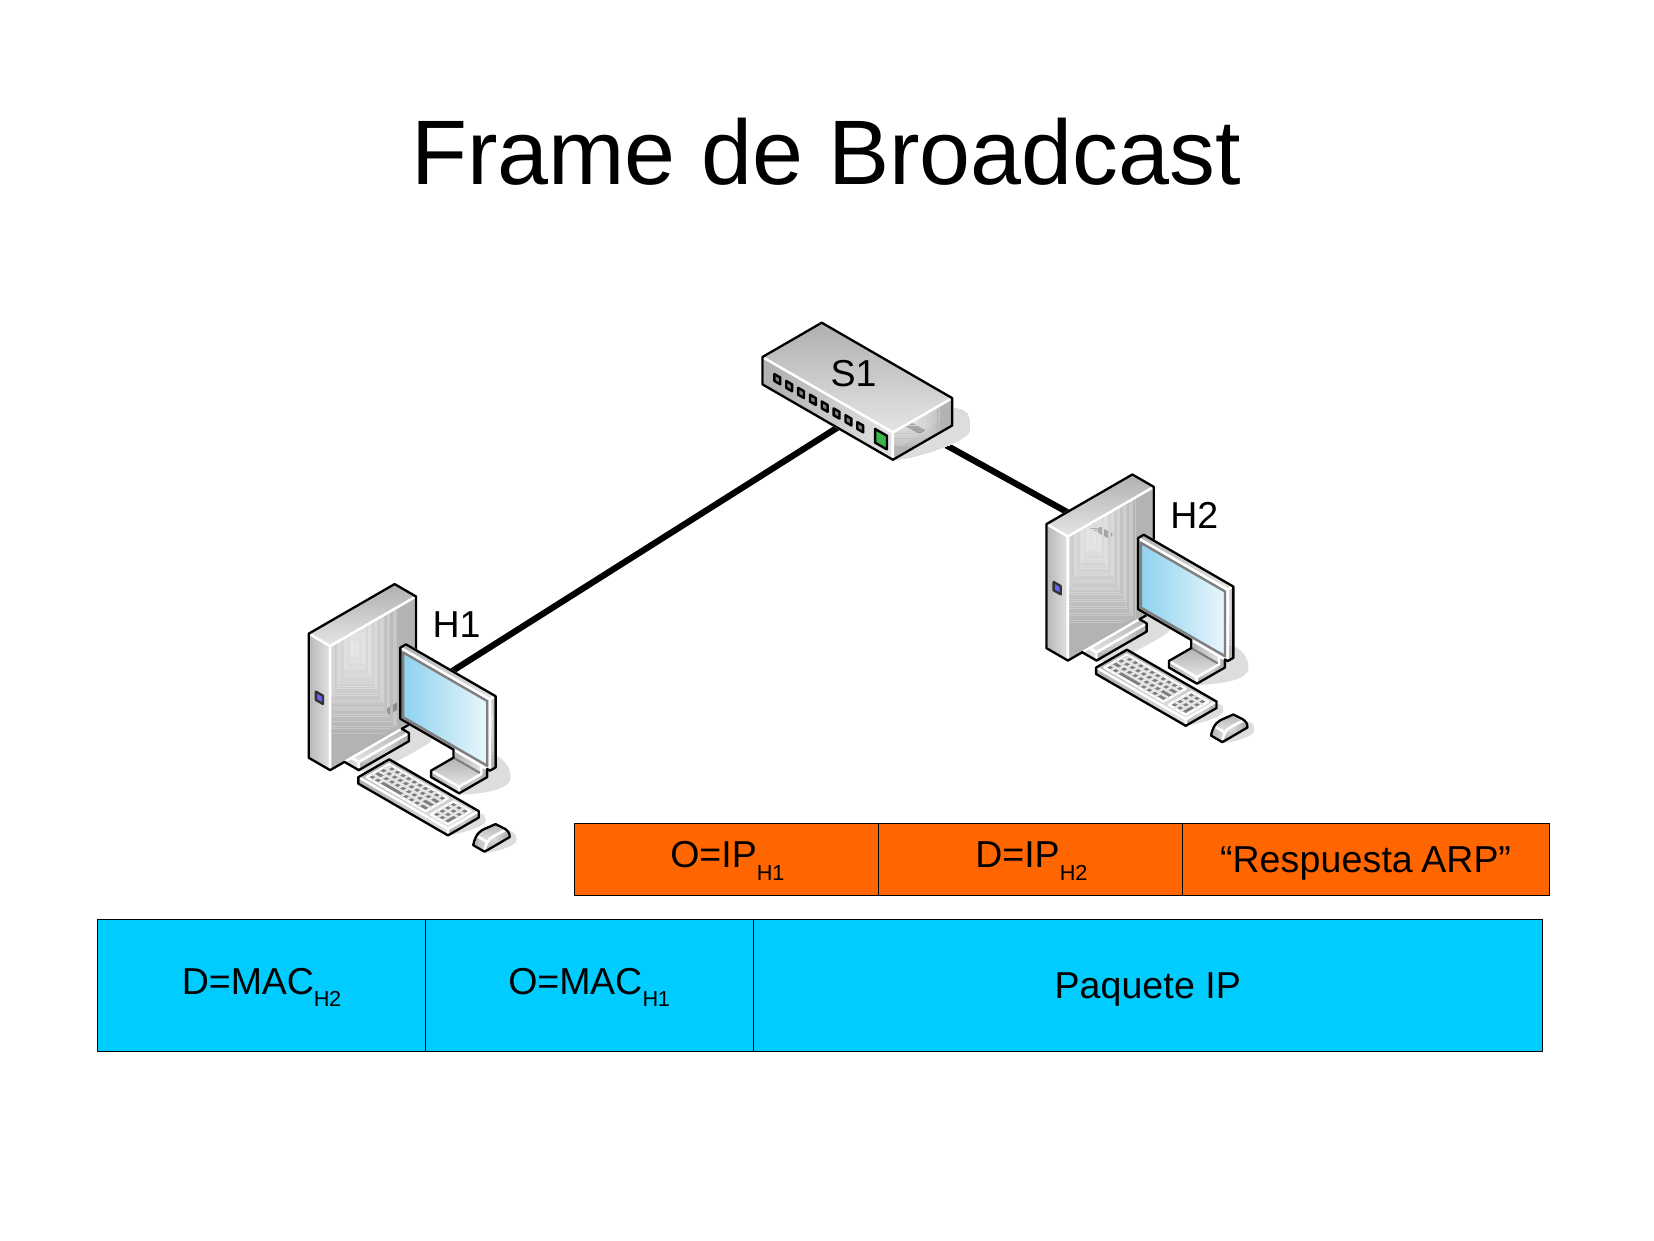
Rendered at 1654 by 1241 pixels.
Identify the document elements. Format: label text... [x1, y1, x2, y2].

text_box H2 [1155, 486, 1234, 544]
text_box O=IPH1 [574, 823, 878, 896]
text_box [364, 726, 431, 770]
text_box [1048, 477, 1152, 658]
text_box [457, 814, 485, 833]
text_box [1140, 537, 1232, 681]
text_box [1193, 705, 1223, 724]
text_box [489, 832, 516, 852]
text_box S1 [815, 344, 894, 402]
text_box [1213, 717, 1245, 740]
title Frame de Broadcast [82, 49, 1571, 257]
text_box Paquete IP [753, 919, 1543, 1052]
text_box D=IPH2 [878, 823, 1182, 896]
text_box [476, 826, 508, 850]
text_box [1100, 617, 1169, 661]
text_box H1 [417, 596, 496, 654]
text_box [897, 408, 970, 460]
text_box [1098, 652, 1215, 723]
text_box [402, 647, 494, 791]
text_box [360, 762, 477, 833]
text_box [310, 586, 414, 768]
text_box [764, 325, 950, 457]
text_box O=MACH1 [425, 919, 753, 1052]
text_box [1227, 722, 1253, 742]
text_box D=MACH2 [97, 919, 425, 1052]
text_box “Respuesta ARP” [1182, 823, 1550, 896]
text_box [463, 757, 510, 794]
text_box [1201, 647, 1248, 684]
